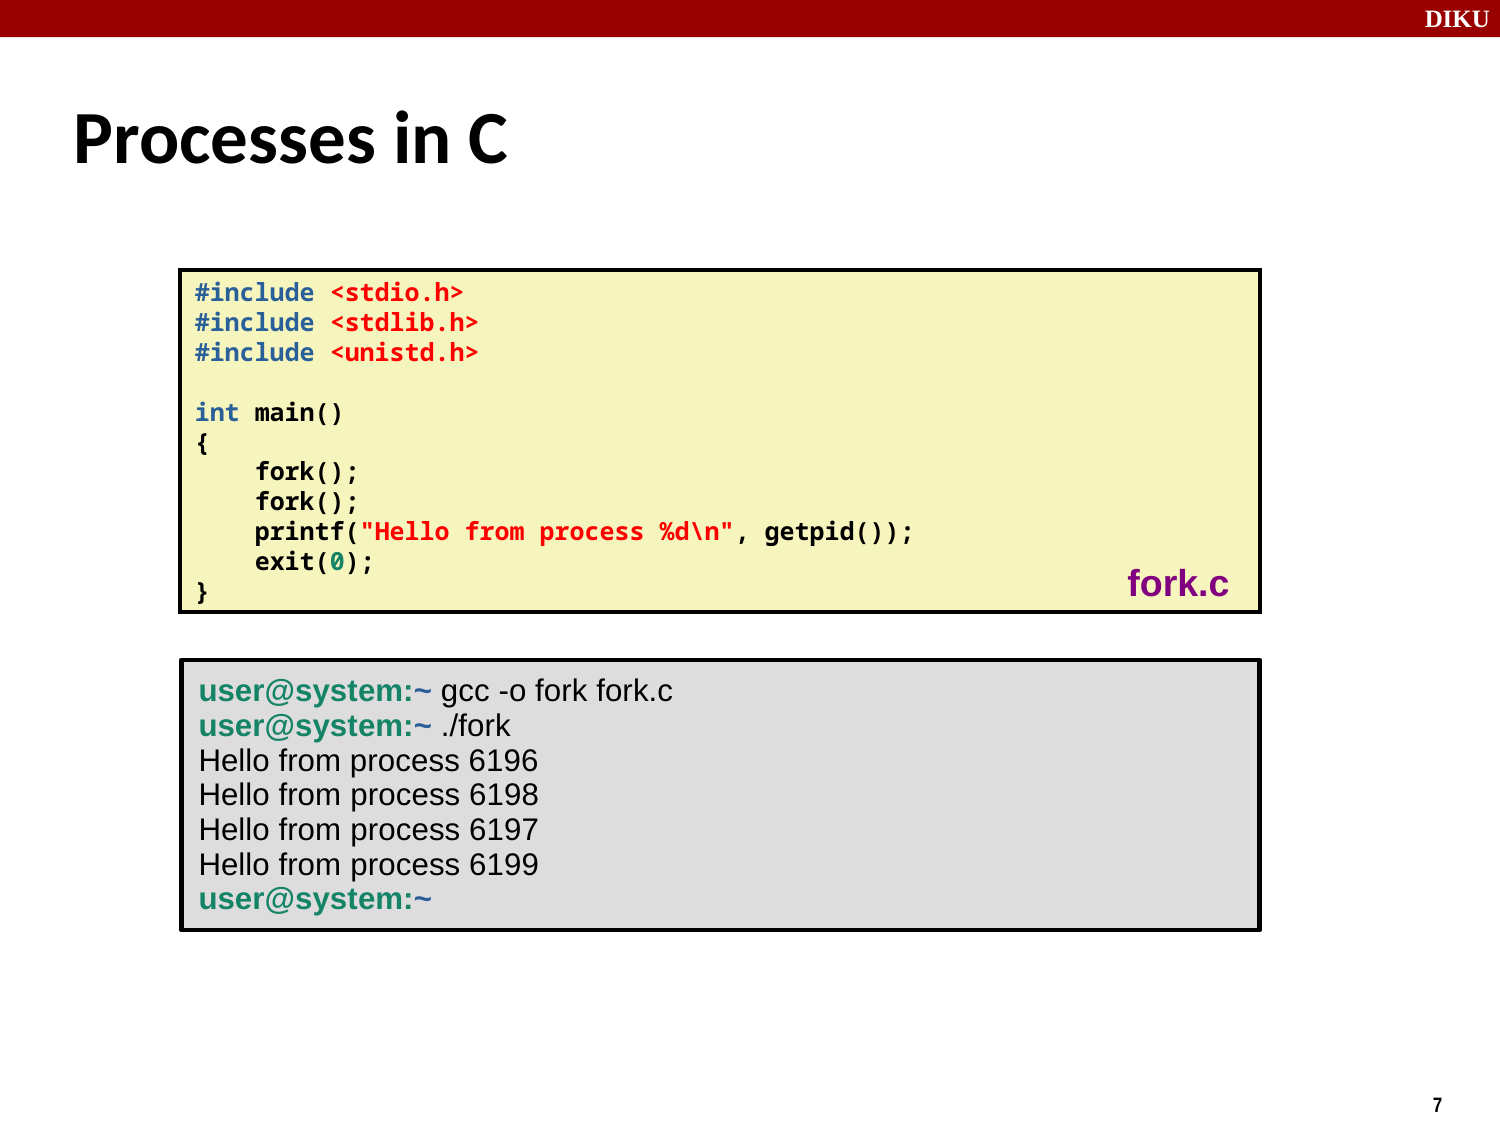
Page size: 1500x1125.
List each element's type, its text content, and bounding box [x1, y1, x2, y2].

text_box Processes in C [58, 71, 1304, 197]
text_box #include <stdio.h> #include <stdlib.h> #include <unistd.h> int main() { fork(); fork(); printf("Hello from process %d\n", getpid()); exit(0); } [180, 270, 1261, 612]
text_box user@system:~ gcc -o fork fork.c user@system:~ ./fork Hello from process 6196 Hello from process 6198 Hello from process 6197 Hello from process 6199 user@system:~ [181, 660, 1260, 931]
text_box fork.c [1112, 554, 1261, 612]
